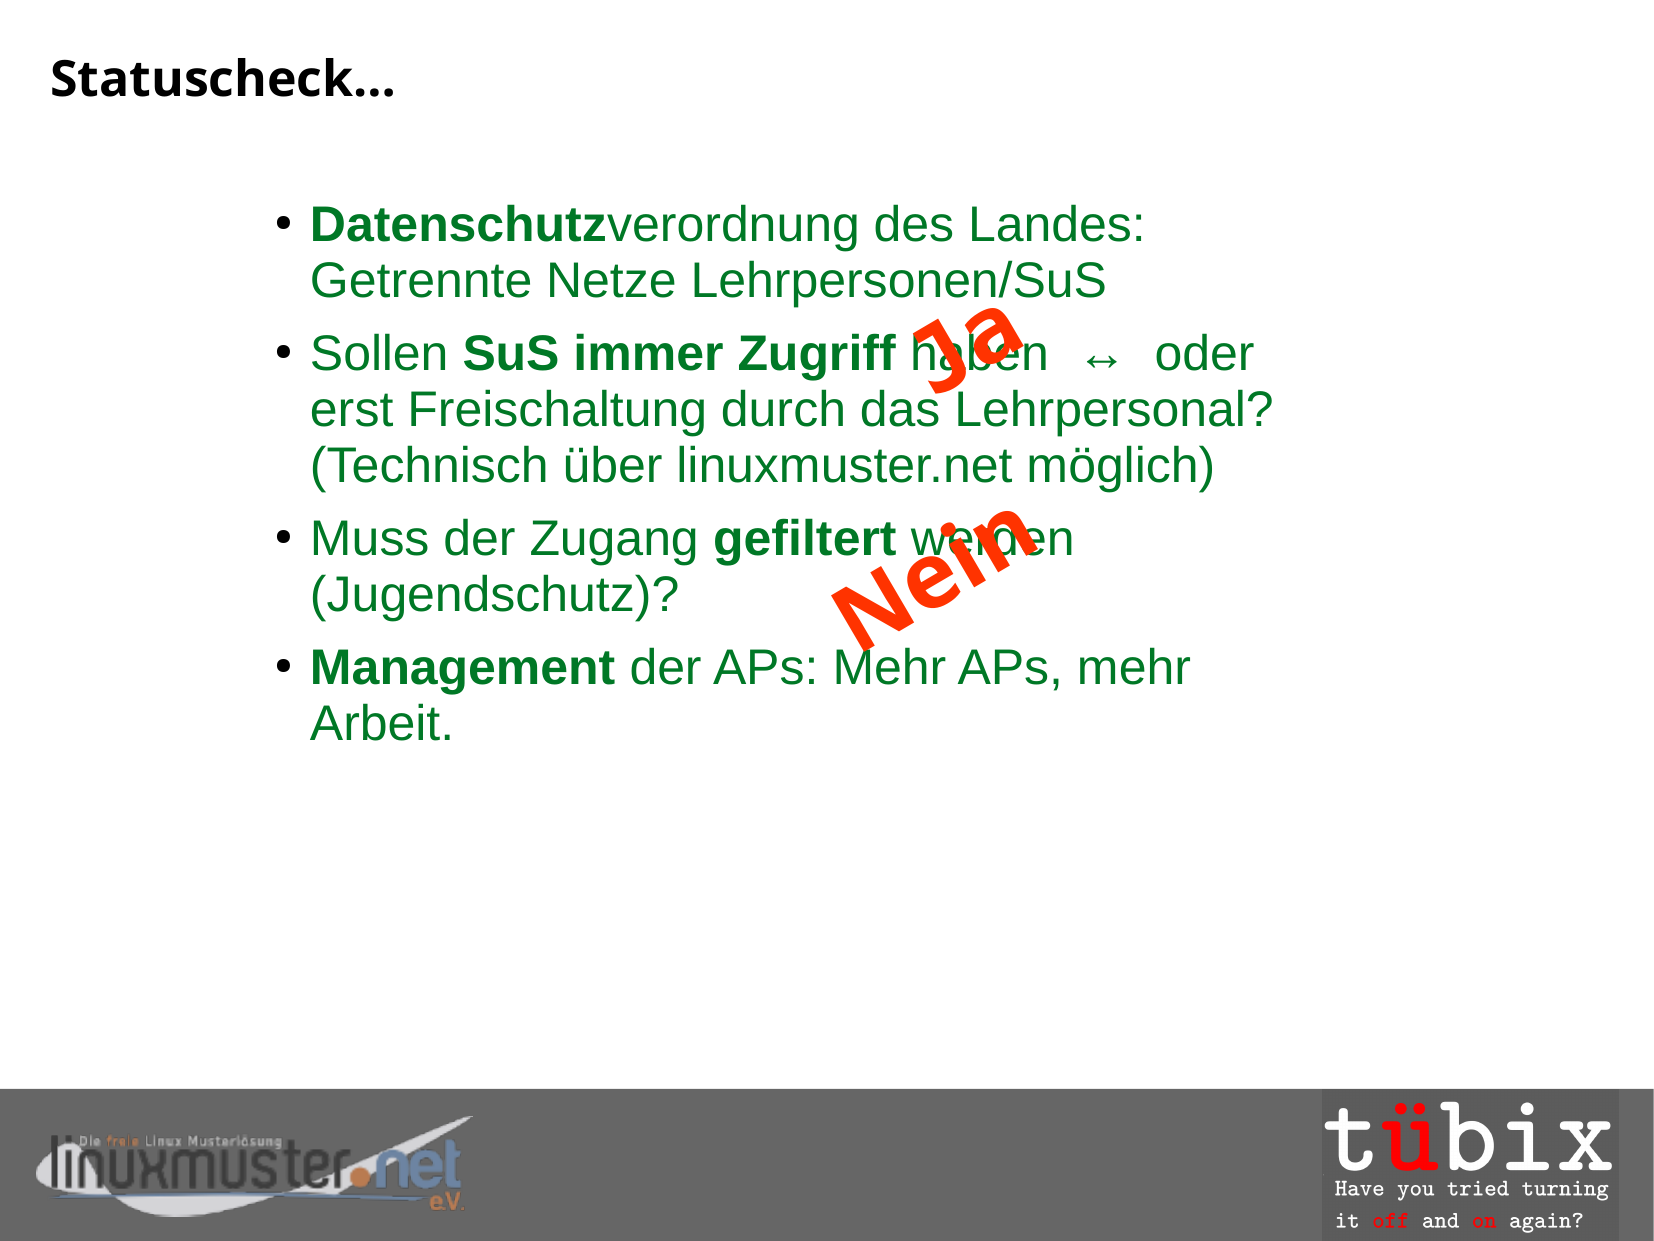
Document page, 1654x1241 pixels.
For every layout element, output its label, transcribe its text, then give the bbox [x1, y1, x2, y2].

text_box Statuscheck… [35, 35, 824, 114]
text_box Datenschutzverordnung des Landes: Getrennte Netze Lehrpersonen/SuS Sollen SuS immer Zugriff haben ↔ oder erst Freischaltung durch das Lehrpersonal? (Technisch über linuxmuster.net möglich) Muss der Zugang gefiltert werden (Jugendschutz)? Management der APs: Mehr APs, mehr Arbeit. [259, 188, 1359, 759]
text_box Nein [791, 434, 1092, 686]
text_box Ja [874, 188, 1170, 432]
picture [36, 1116, 473, 1217]
picture [1322, 1089, 1619, 1241]
